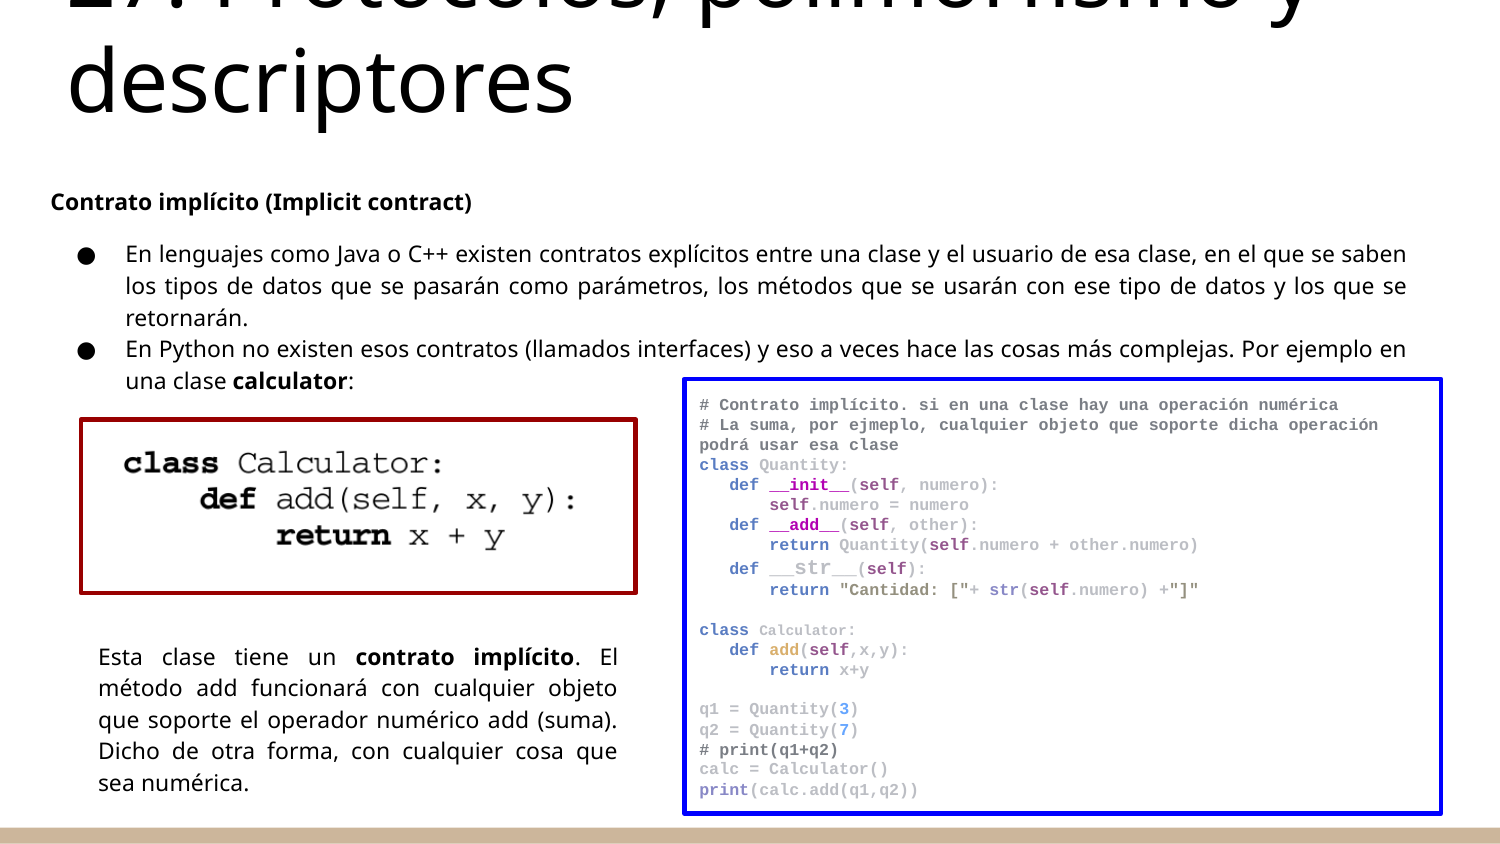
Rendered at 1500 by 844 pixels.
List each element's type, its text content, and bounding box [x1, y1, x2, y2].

text_box Contrato implícito (Implicit contract) En lenguajes como Java o C++ existen contratos explícitos entre una clase y el usuario de esa clase, en el que se saben los tipos de datos que se pasarán como parámetros, los métodos que se usarán con ese tipo de datos y los que se retornarán. En Python no existen esos contratos (llamados interfaces) y eso a veces hace las cosas más complejas. Por ejemplo en una clase calculator: [35, 155, 1424, 422]
title 27. Protocolos, polimorfismo y descriptores [51, 51, 1449, 146]
text_box # Contrato implícito. si en una clase hay una operación numérica # La suma, por ejmeplo, cualquier objeto que soporte dicha operación podrá usar esa clase class Quantity: def __init__(self, numero): self.numero = numero def __add__(self, other): return Quantity(self.numero + other.numero) def __str__(self): return "Cantidad: ["+ str(self.numero) +"]" class Calculator: def add(self,x,y): return x+y q1 = Quantity(3) q2 = Quantity(7) # print(q1+q2) calc = Calculator() print(calc.add(q1,q2)) [684, 379, 1441, 814]
picture [83, 421, 634, 591]
text_box Esta clase tiene un contrato implícito. El método add funcionará con cualquier objeto que soporte el operador numérico add (suma). Dicho de otra forma, con cualquier cosa que sea numérica. [83, 624, 634, 811]
